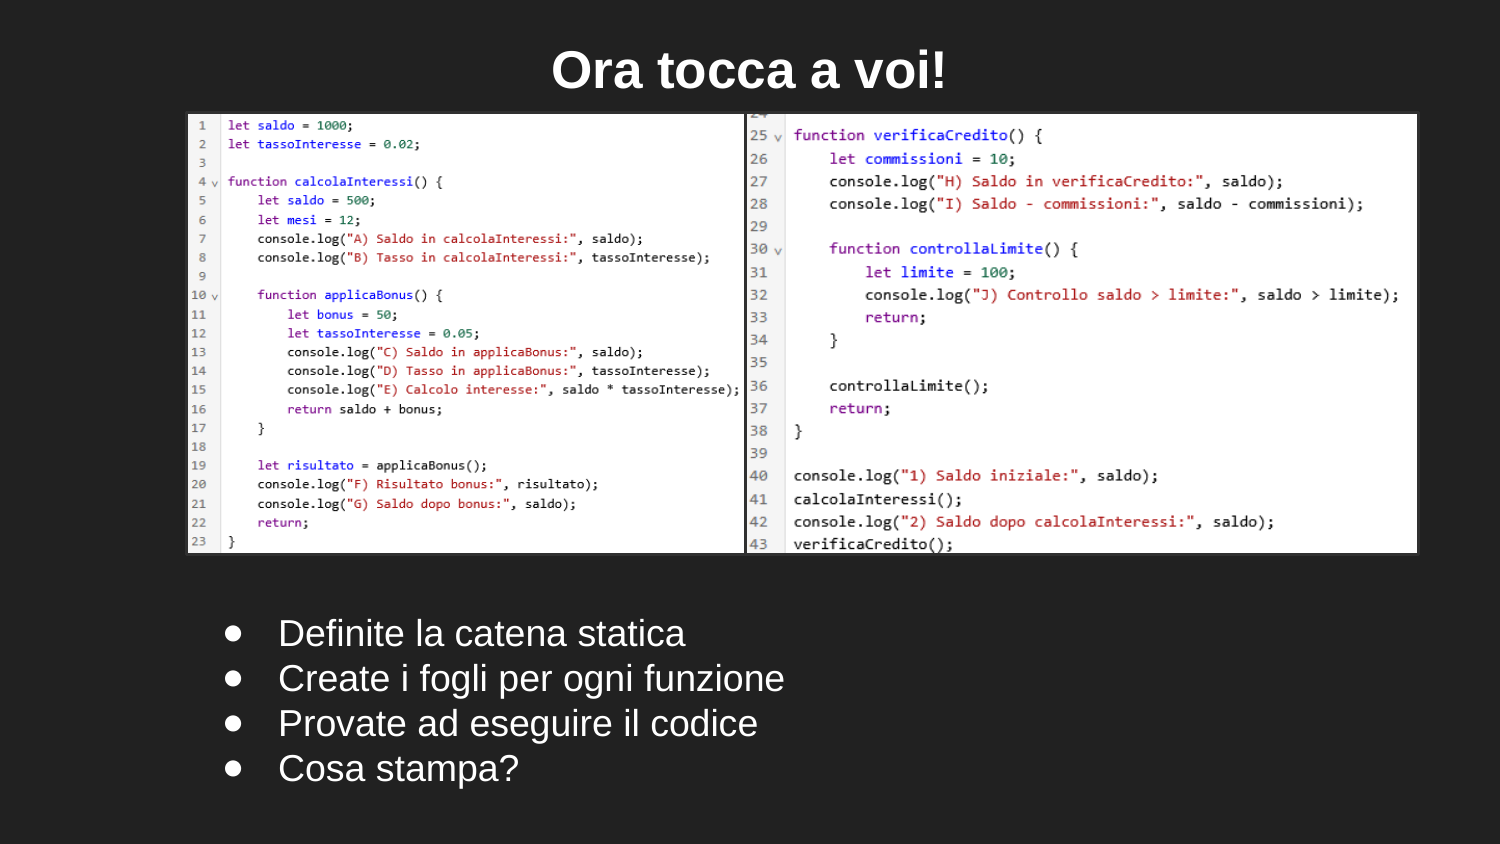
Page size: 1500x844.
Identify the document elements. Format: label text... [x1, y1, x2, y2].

picture [746, 114, 1417, 553]
title Ora tocca a voi! [51, 20, 1449, 115]
picture [188, 114, 744, 553]
text_box Definite la catena statica Create i fogli per ogni funzione Provate ad eseguire il codice Cosa stampa? [188, 594, 1417, 830]
